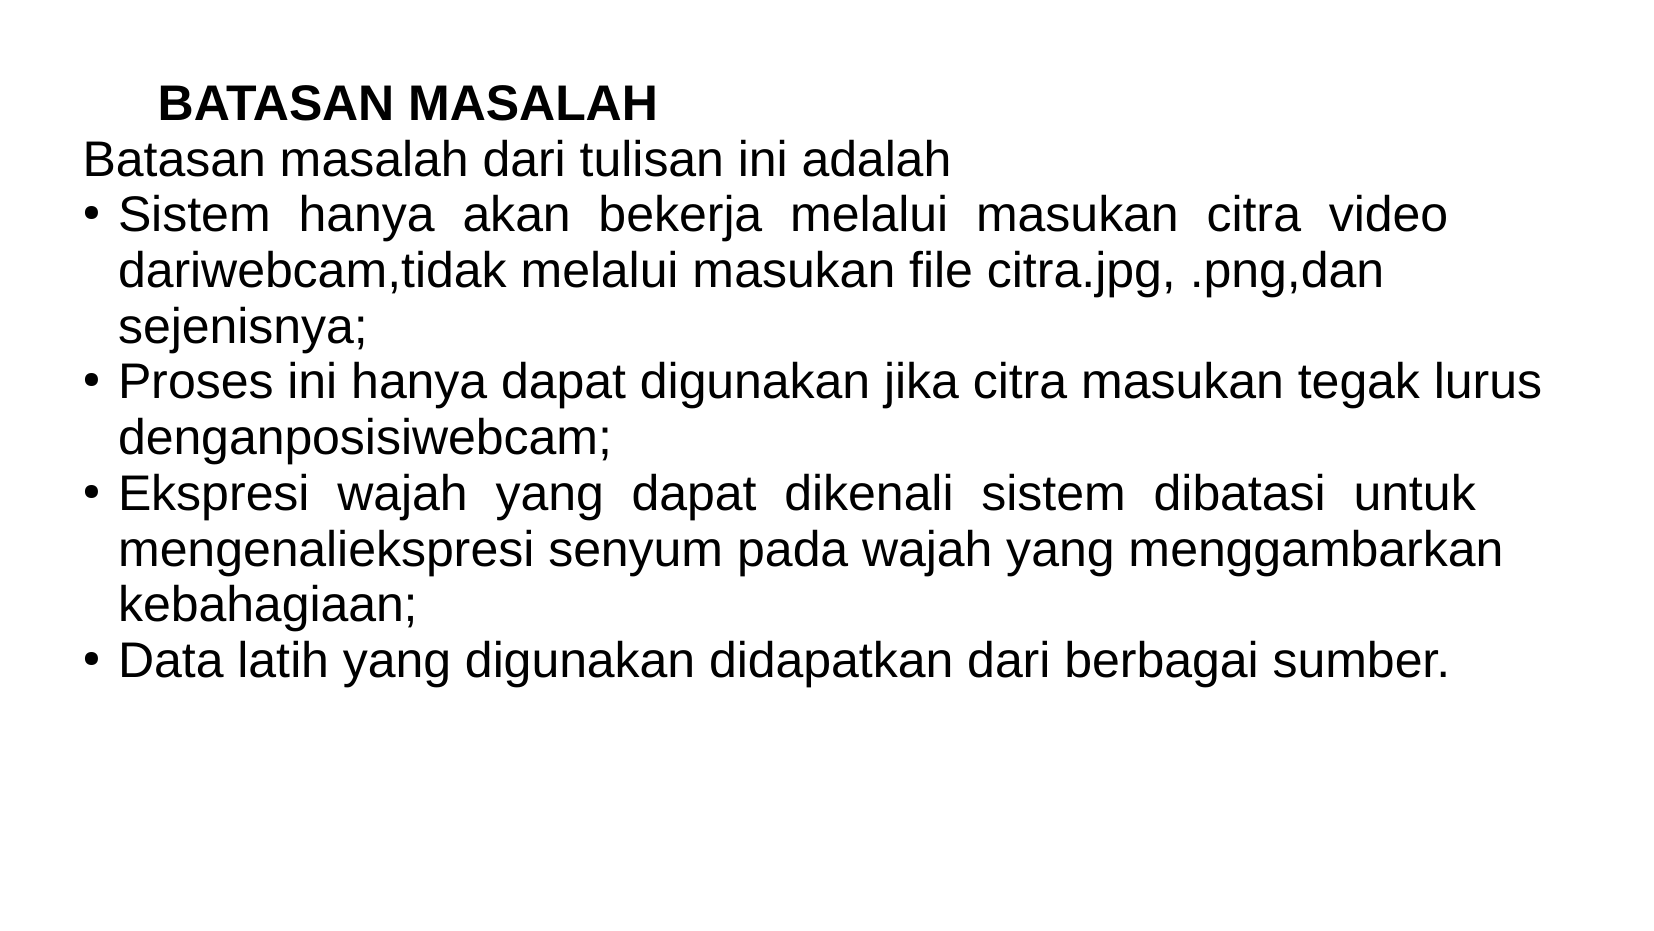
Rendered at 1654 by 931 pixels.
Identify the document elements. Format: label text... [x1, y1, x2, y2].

subtitle BATASAN MASALAH Batasan masalah dari tulisan ini adalah Sistem hanya akan bekerja melalui masukan citra video dariwebcam,tidak melalui masukan file citra.jpg, .png,dan sejenisnya; Proses ini hanya dapat digunakan jika citra masukan tegak lurus denganposisiwebcam; Ekspresi wajah yang dapat dikenali sistem dibatasi untuk mengenaliekspresi senyum pada wajah yang menggambarkan kebahagiaan; Data latih yang digunakan didapatkan dari berbagai sumber. [82, 75, 1571, 826]
